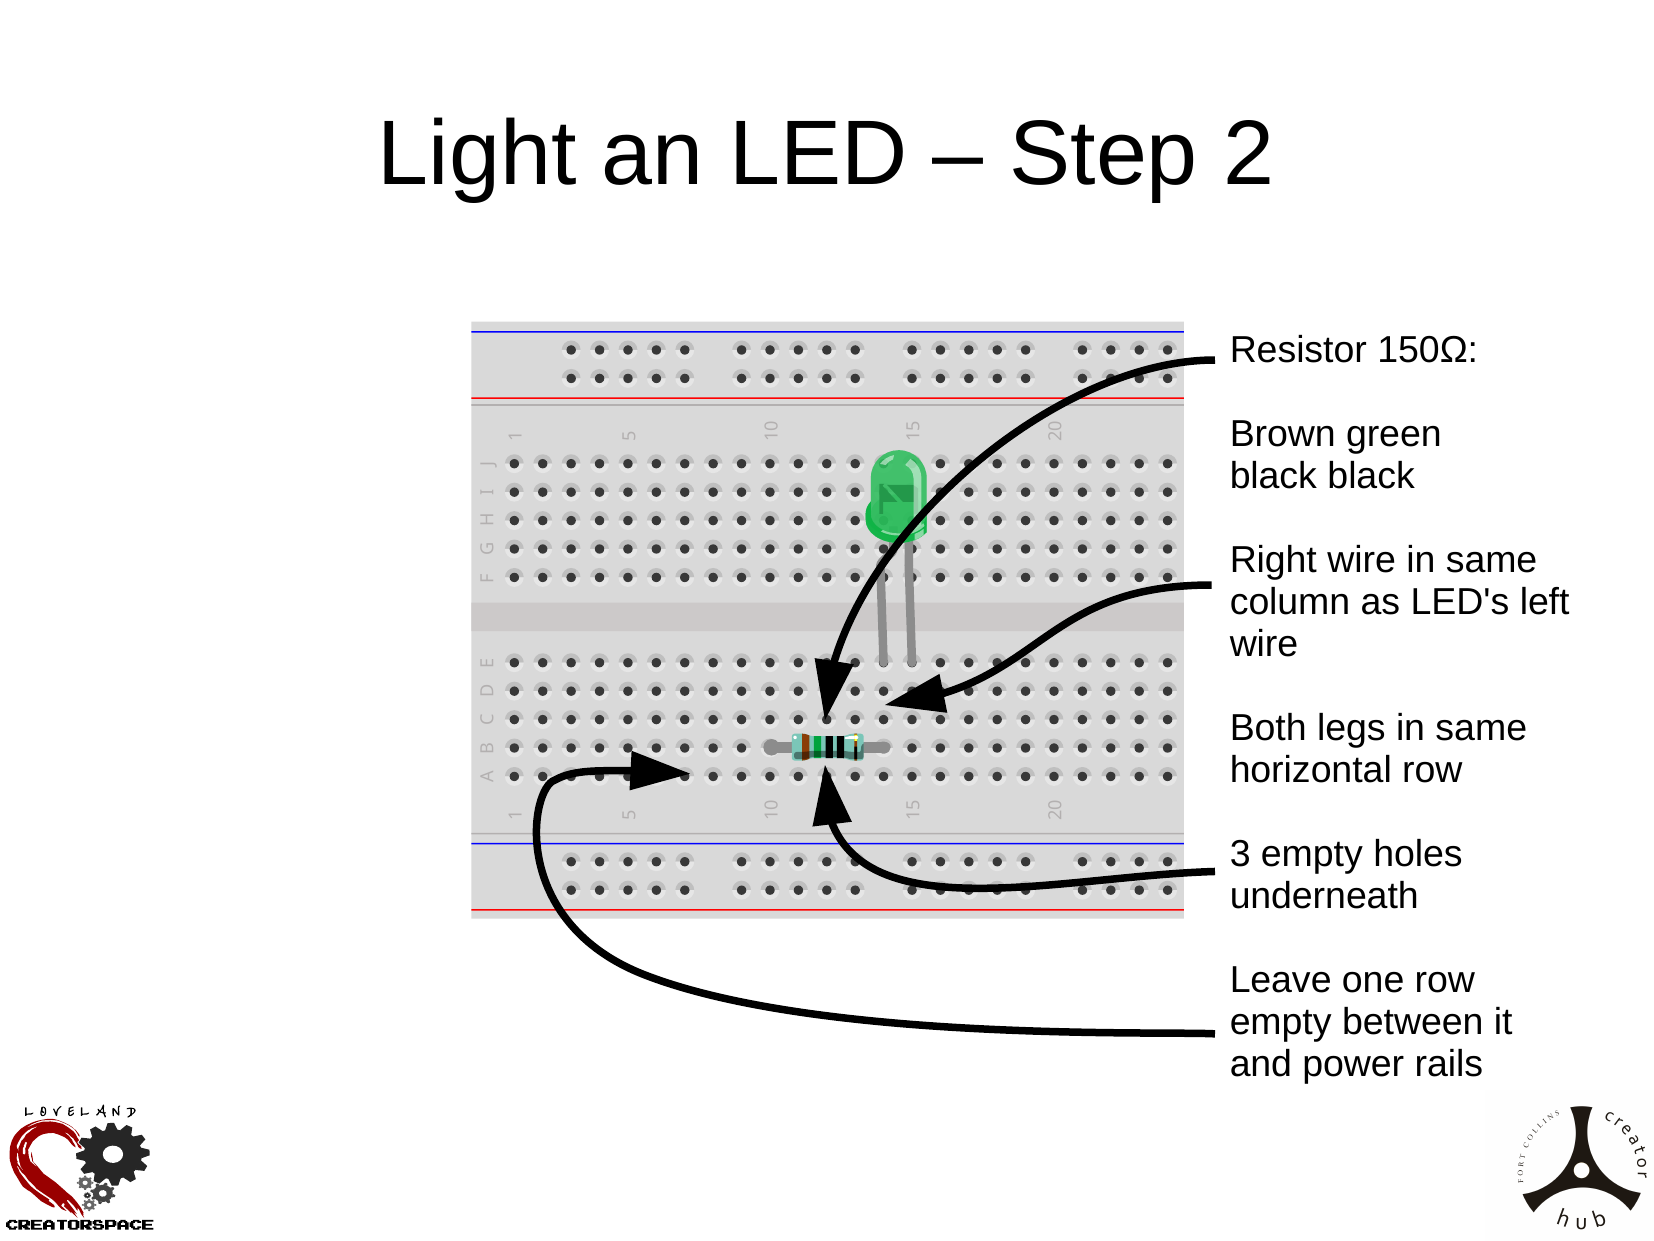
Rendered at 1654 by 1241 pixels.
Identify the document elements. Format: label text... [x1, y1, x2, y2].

picture [469, 320, 1184, 921]
picture [1485, 1090, 1654, 1241]
title Light an LED – Step 2 [82, 49, 1571, 257]
text_box Resistor 150Ω: Brown green black black Right wire in same column as LED's left wire Both legs in same horizontal row 3 empty holes underneath Leave one row empty between it and power rails [1215, 321, 1592, 1092]
